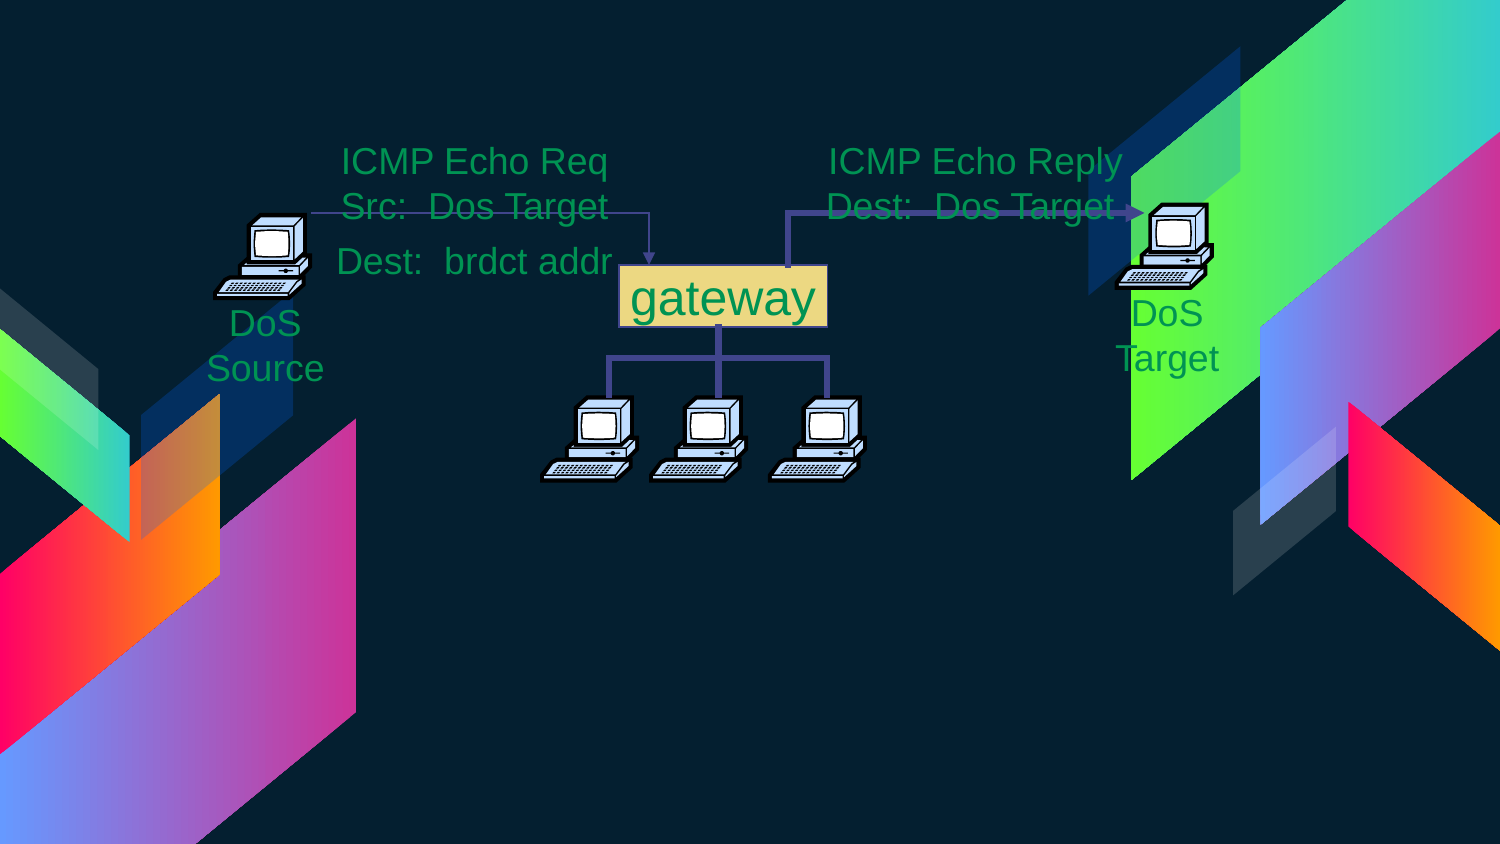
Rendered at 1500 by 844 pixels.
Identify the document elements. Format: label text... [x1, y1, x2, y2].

text_box gateway [619, 264, 828, 327]
picture [1114, 202, 1214, 281]
text_box DoS Target [1100, 281, 1235, 387]
text_box ICMP Echo Req Src: Dos Target Dest: brdct addr [321, 129, 629, 290]
text_box ICMP Echo Reply Dest: Dos Target [802, 129, 1138, 236]
picture [213, 212, 313, 291]
picture [649, 395, 749, 483]
text_box DoS Source [191, 291, 340, 397]
picture [540, 395, 640, 483]
picture [767, 395, 867, 483]
